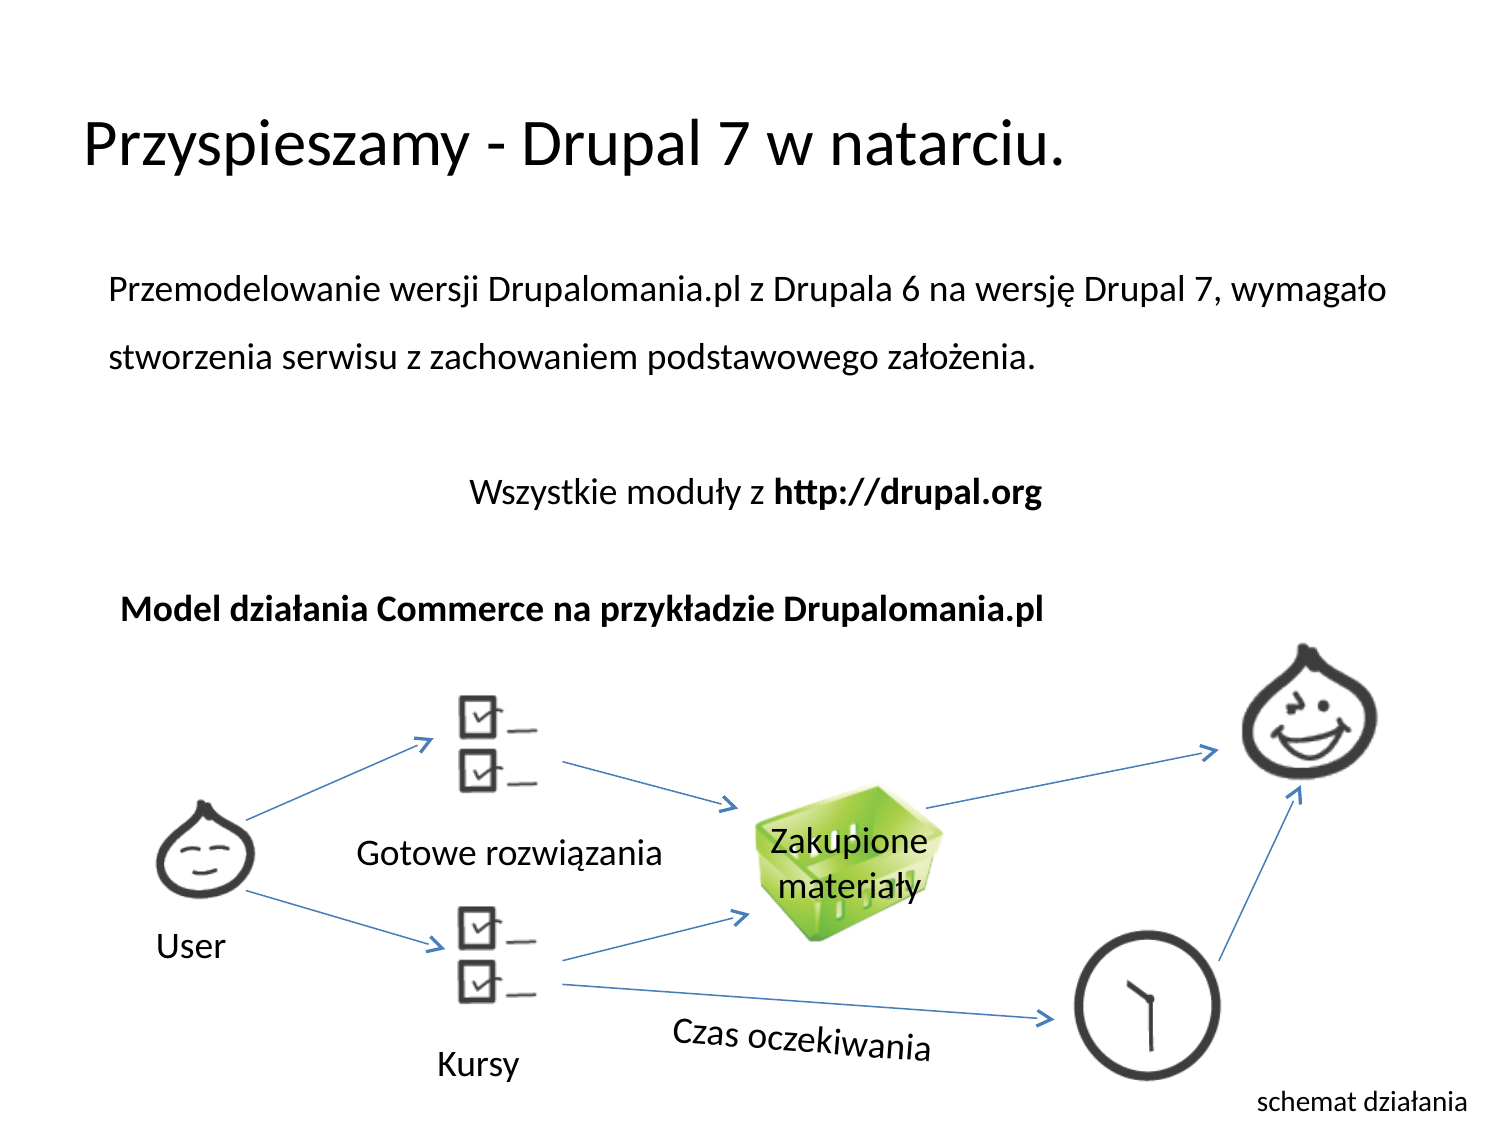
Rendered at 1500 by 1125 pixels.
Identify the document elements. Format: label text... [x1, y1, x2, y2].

picture [1171, 574, 1448, 850]
text_box Czas oczekiwania [655, 996, 950, 1079]
picture [750, 761, 950, 808]
text_box Gotowe rozwiązania [341, 820, 679, 881]
picture [750, 914, 950, 962]
text_box Zakupione materiały [714, 808, 985, 914]
picture [1066, 925, 1225, 1085]
text_box schemat działania [1242, 1074, 1500, 1125]
text_box User [141, 950, 242, 974]
picture [105, 749, 306, 950]
picture [398, 855, 599, 1056]
picture [399, 644, 600, 820]
text_box Przyspieszamy - Drupal 7 w natarciu. [69, 91, 1383, 187]
text_box Model działania Commerce na przykładzie Drupalomania.pl [105, 554, 1430, 727]
text_box Kursy [422, 1031, 543, 1092]
text_box Przemodelowanie wersji Drupalomania.pl z Drupala 6 na wersję Drupal 7, wymagało stworzenia serwisu z zachowaniem podstawowego założenia. Wszystkie moduły z http://drupal.org [93, 234, 1418, 520]
